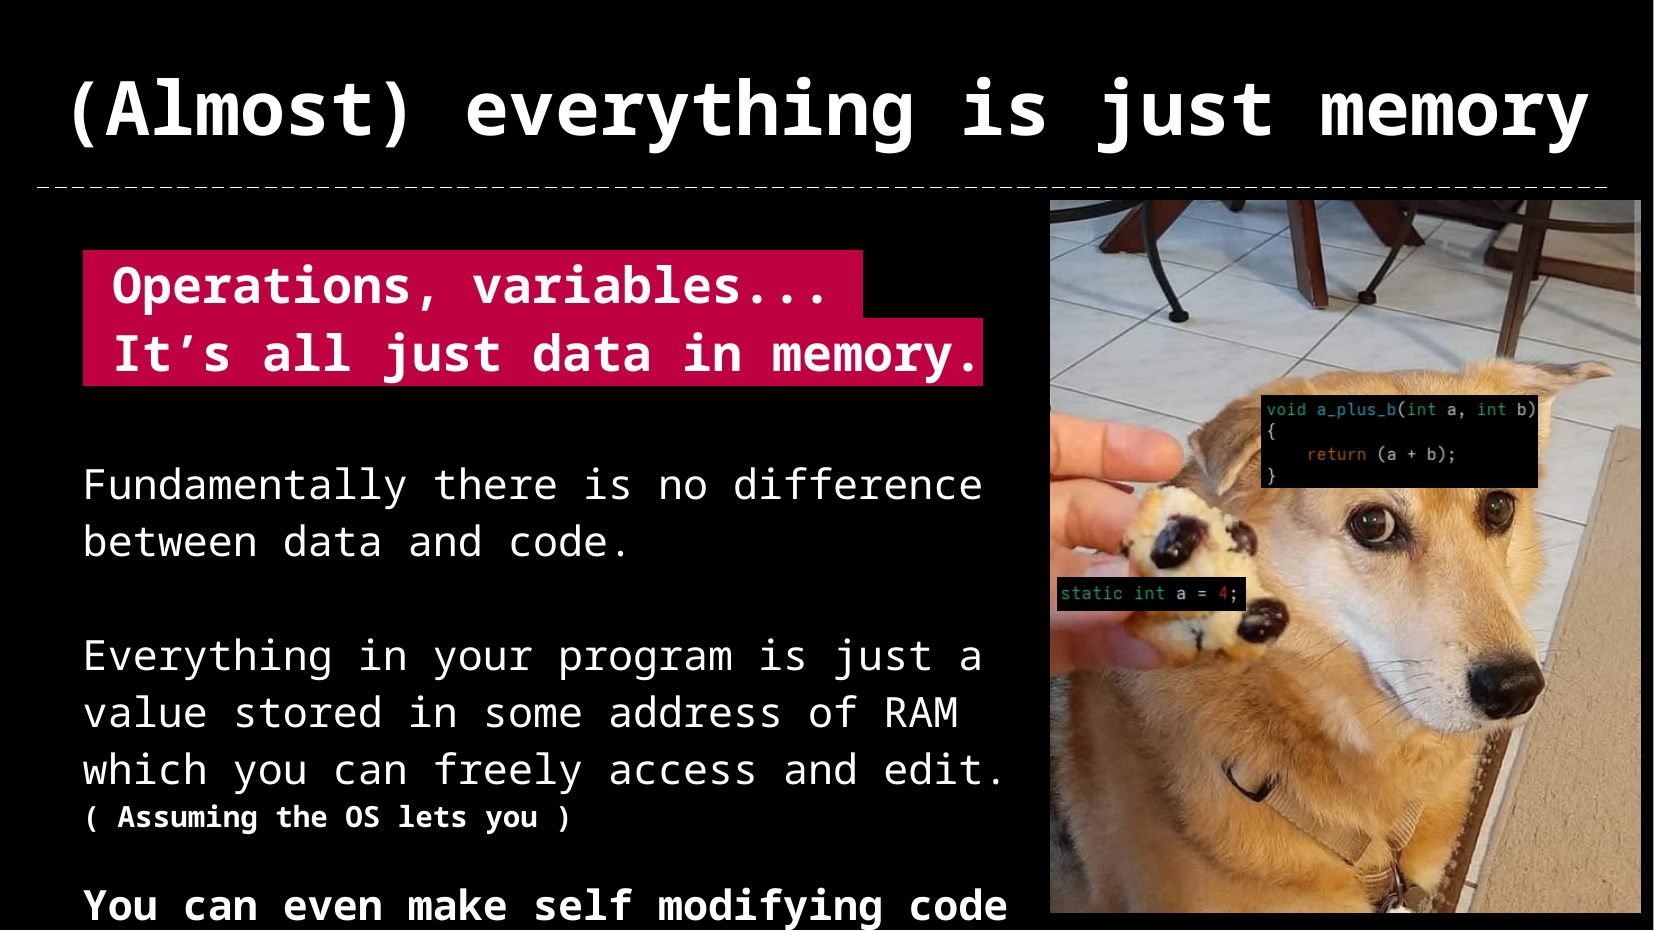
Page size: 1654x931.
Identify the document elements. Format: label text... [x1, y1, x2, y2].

text_box Operations, variables... It’s all just data in memory. Fundamentally there is no difference between data and code. Everything in your program is just a value stored in some address of RAM which you can freely access and edit. ( Assuming the OS lets you ) You can even make self modifying code [82, 249, 1013, 880]
title (Almost) everything is just memory [37, 11, 1613, 201]
picture [1050, 200, 1641, 913]
